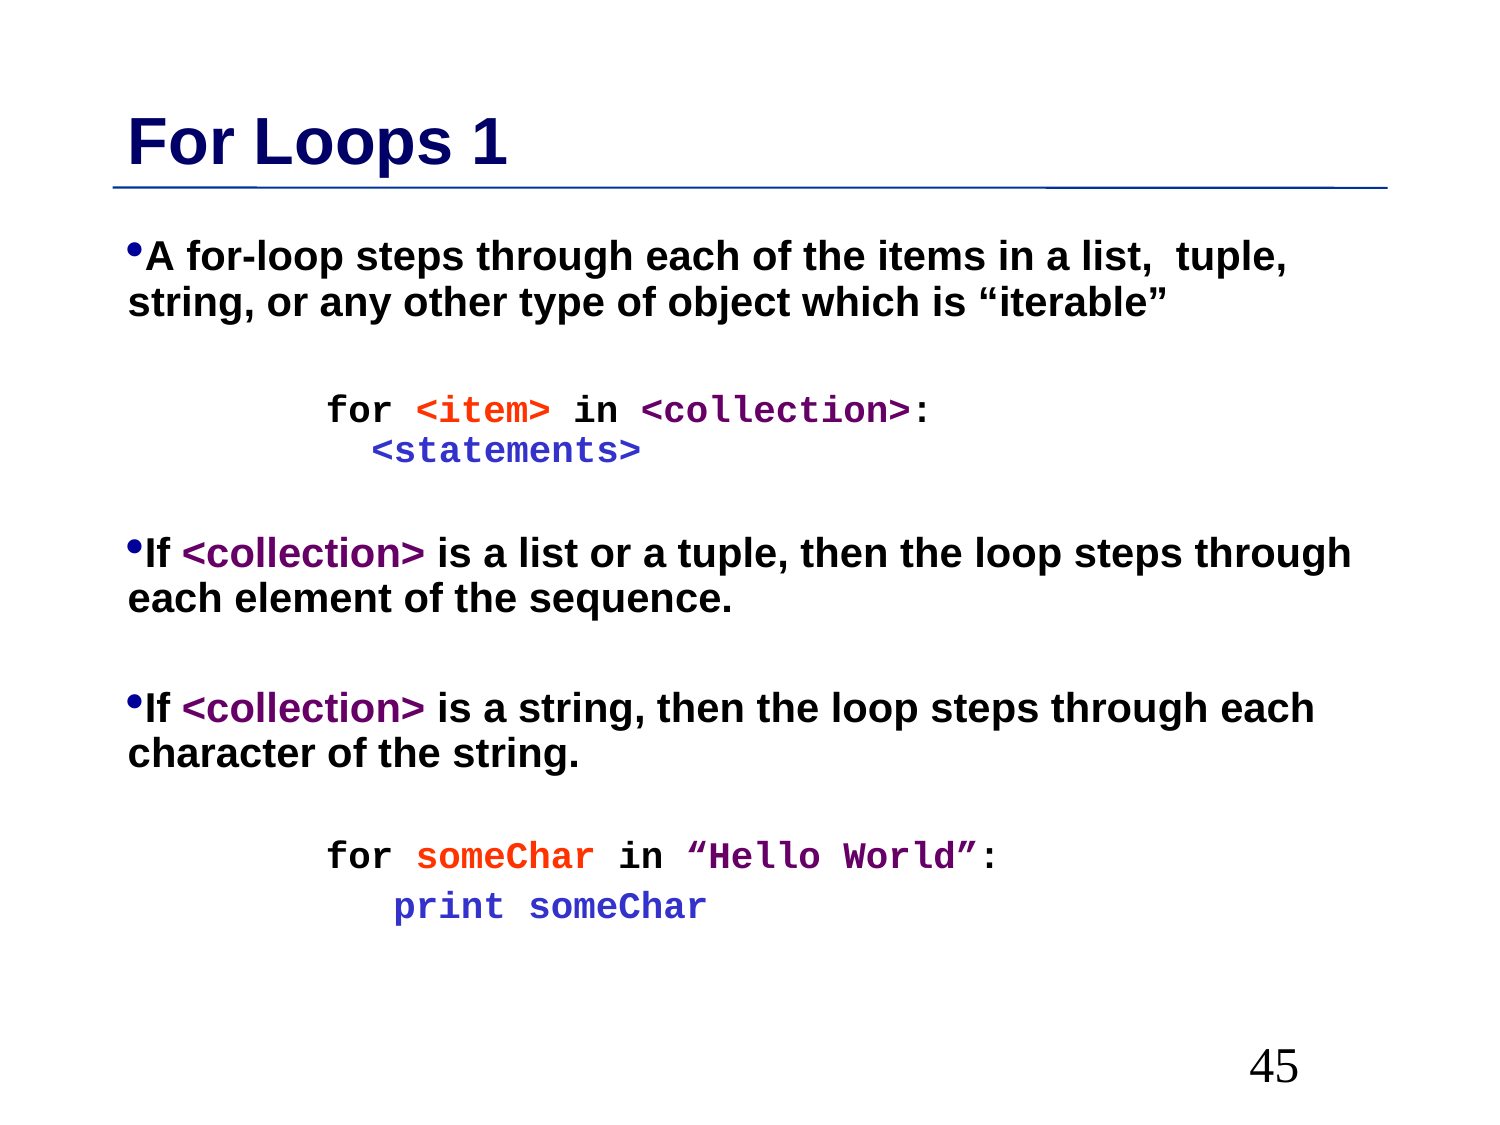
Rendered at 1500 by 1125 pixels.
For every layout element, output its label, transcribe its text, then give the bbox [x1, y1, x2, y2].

title For Loops 1 [112, 89, 1388, 185]
list A for-loop steps through each of the items in a list, tuple, string, or any other type of object which is “iterable” for <item> in <collection>: <statements> If <collection> is a list or a tuple, then the loop steps through each element of the sequence. If <collection> is a string, then the loop steps through each character of the string. for someChar in “Hello World”: print someChar [112, 227, 1388, 939]
text_box <number> [1074, 994, 1387, 1125]
